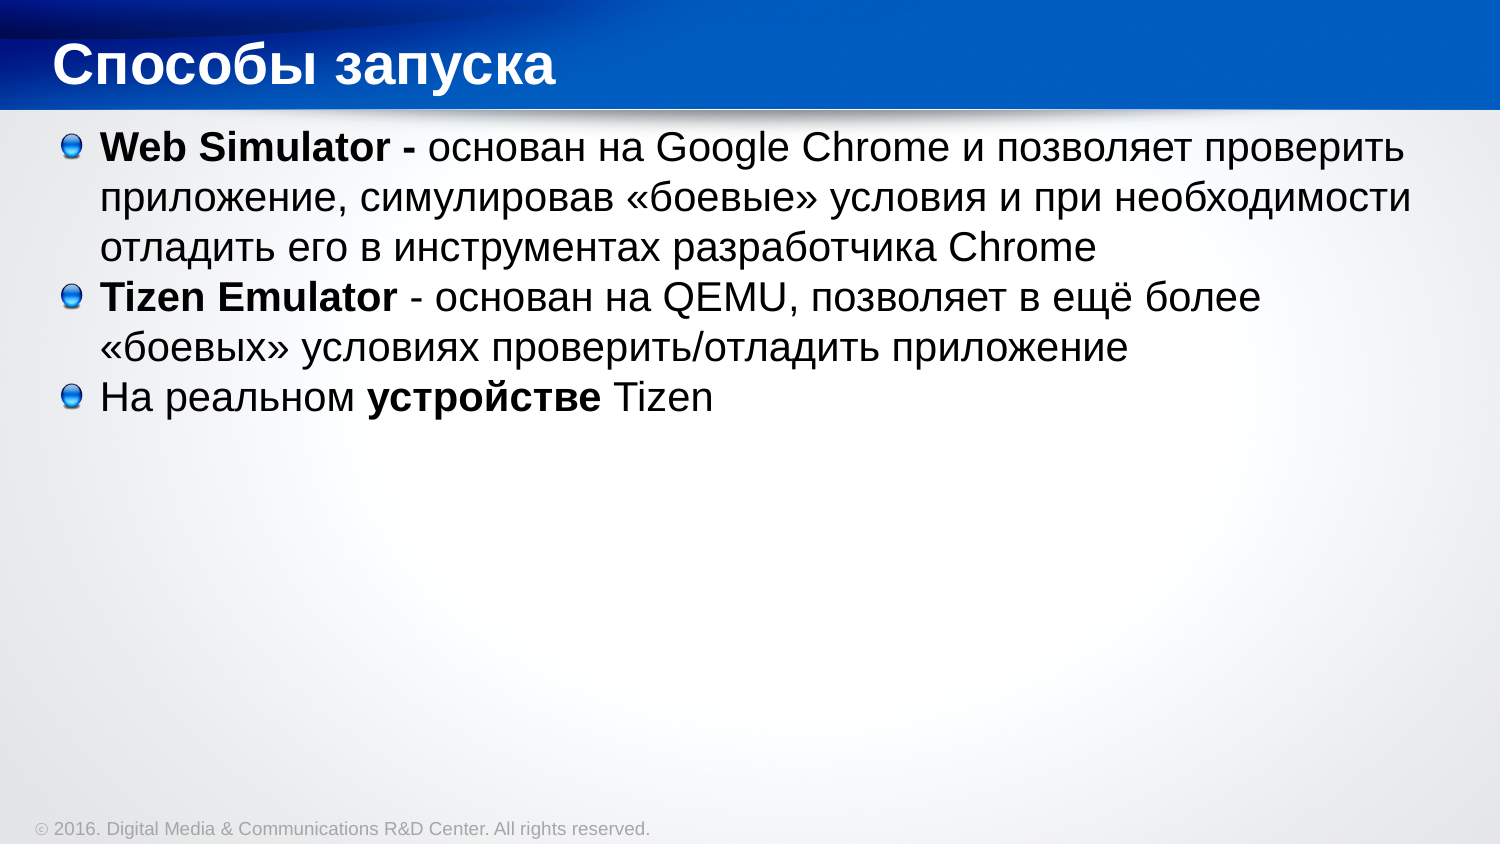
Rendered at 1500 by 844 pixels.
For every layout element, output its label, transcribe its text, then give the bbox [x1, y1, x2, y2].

picture [0, 0, 1500, 844]
list Web Simulator - основан на Google Chrome и позволяет проверить приложение, симулировав «боевые» условия и при необходимости отладить его в инструментах разработчика Chrome Tizen Emulator - основан на QEMU, позволяет в ещё более «боевых» условиях проверить/отладить приложение На реальном устройстве Tizen [41, 111, 1471, 799]
title Способы запуска [37, 28, 1471, 95]
